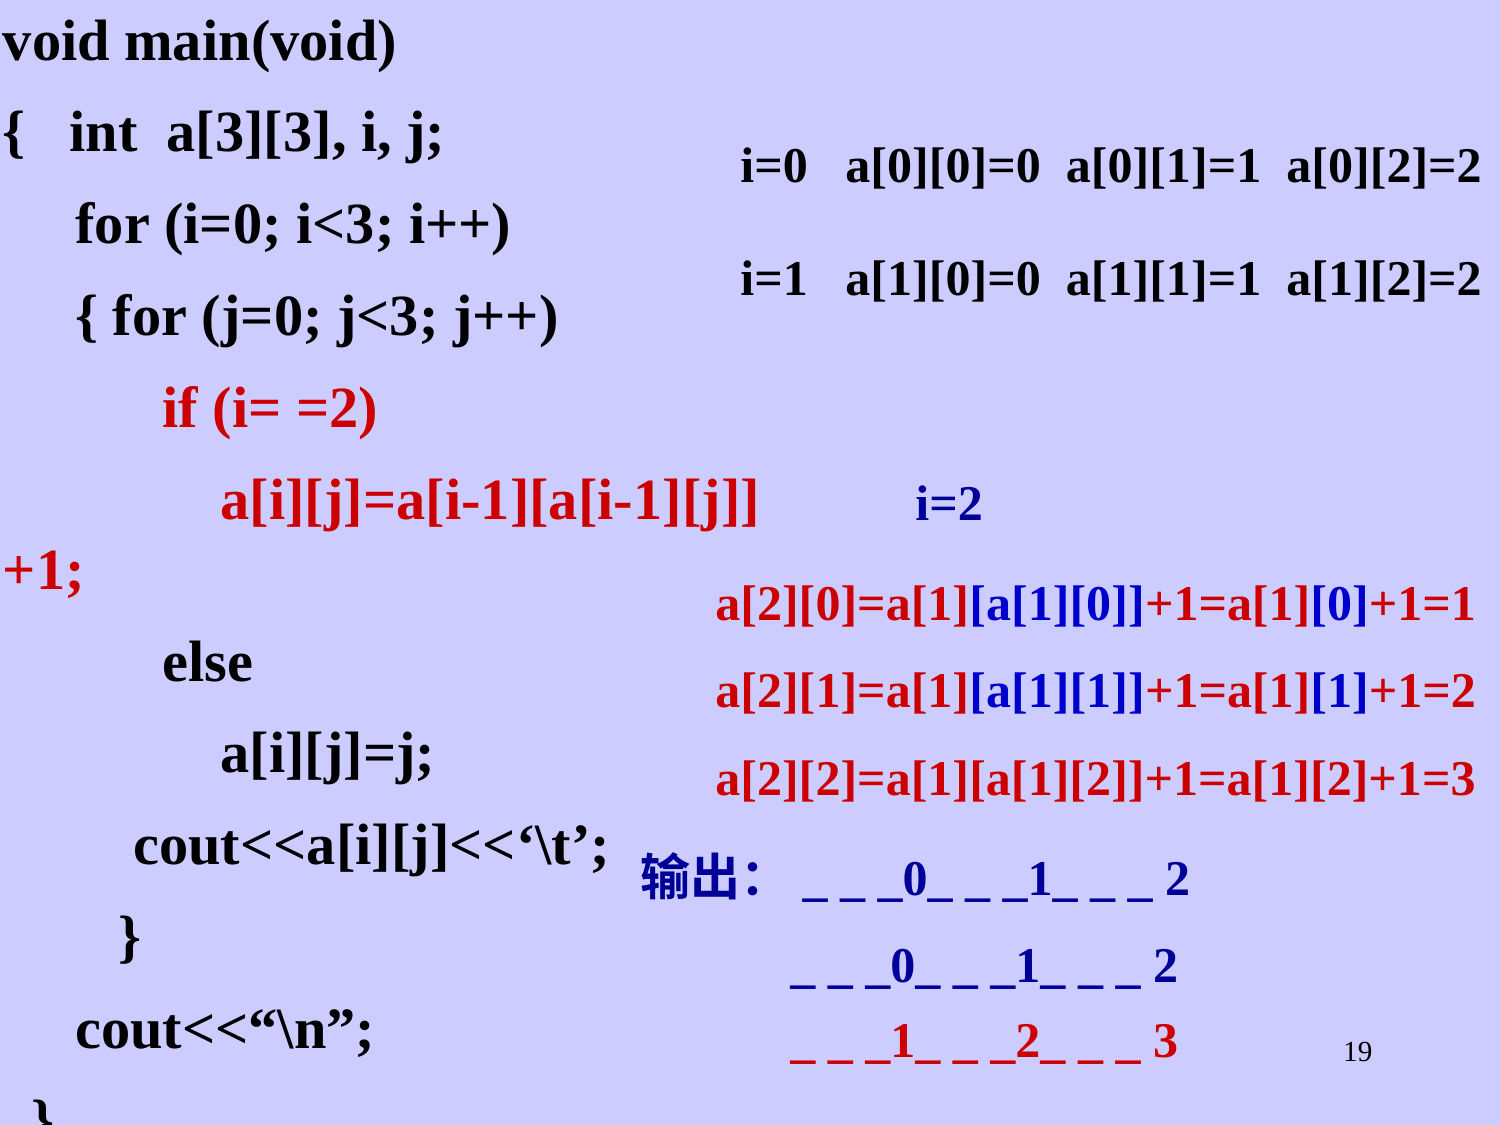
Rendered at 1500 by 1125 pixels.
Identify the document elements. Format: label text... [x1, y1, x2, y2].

text_box <编号> [1074, 1025, 1388, 1101]
text_box i=0 a[0][0]=0 a[0][1]=1 a[0][2]=2 [737, 125, 1500, 195]
text_box a[2][1]=a[1][a[1][1]]+1=a[1][1]+1=2 [712, 650, 1500, 720]
text_box i=1 a[1][0]=0 a[1][1]=1 a[1][2]=2 [737, 237, 1500, 308]
text_box a[2][2]=a[1][a[1][2]]+1=a[1][2]+1=3 [712, 737, 1500, 808]
text_box a[2][0]=a[1][a[1][0]]+1=a[1][0]+1=1 [712, 562, 1500, 633]
text_box _ _ _1_ _ _2_ _ _ 3 [787, 999, 1338, 1070]
text_box i=2 [912, 462, 1138, 533]
text_box void main(void) { int a[3][3], i, j; for (i=0; i<3; i++) { for (j=0; j<3; j++) if (i= =2) a[i][j]=a[i-1][a[i-1][j]]+1; else a[i][j]=j; cout<<a[i][j]<<‘\t’; } cout<<“\n”; } [0, 0, 838, 1125]
text_box 输出：_ _ _0_ _ _1_ _ _ 2 [637, 837, 1313, 974]
text_box _ _ _0_ _ _1_ _ _ 2 [787, 924, 1463, 995]
